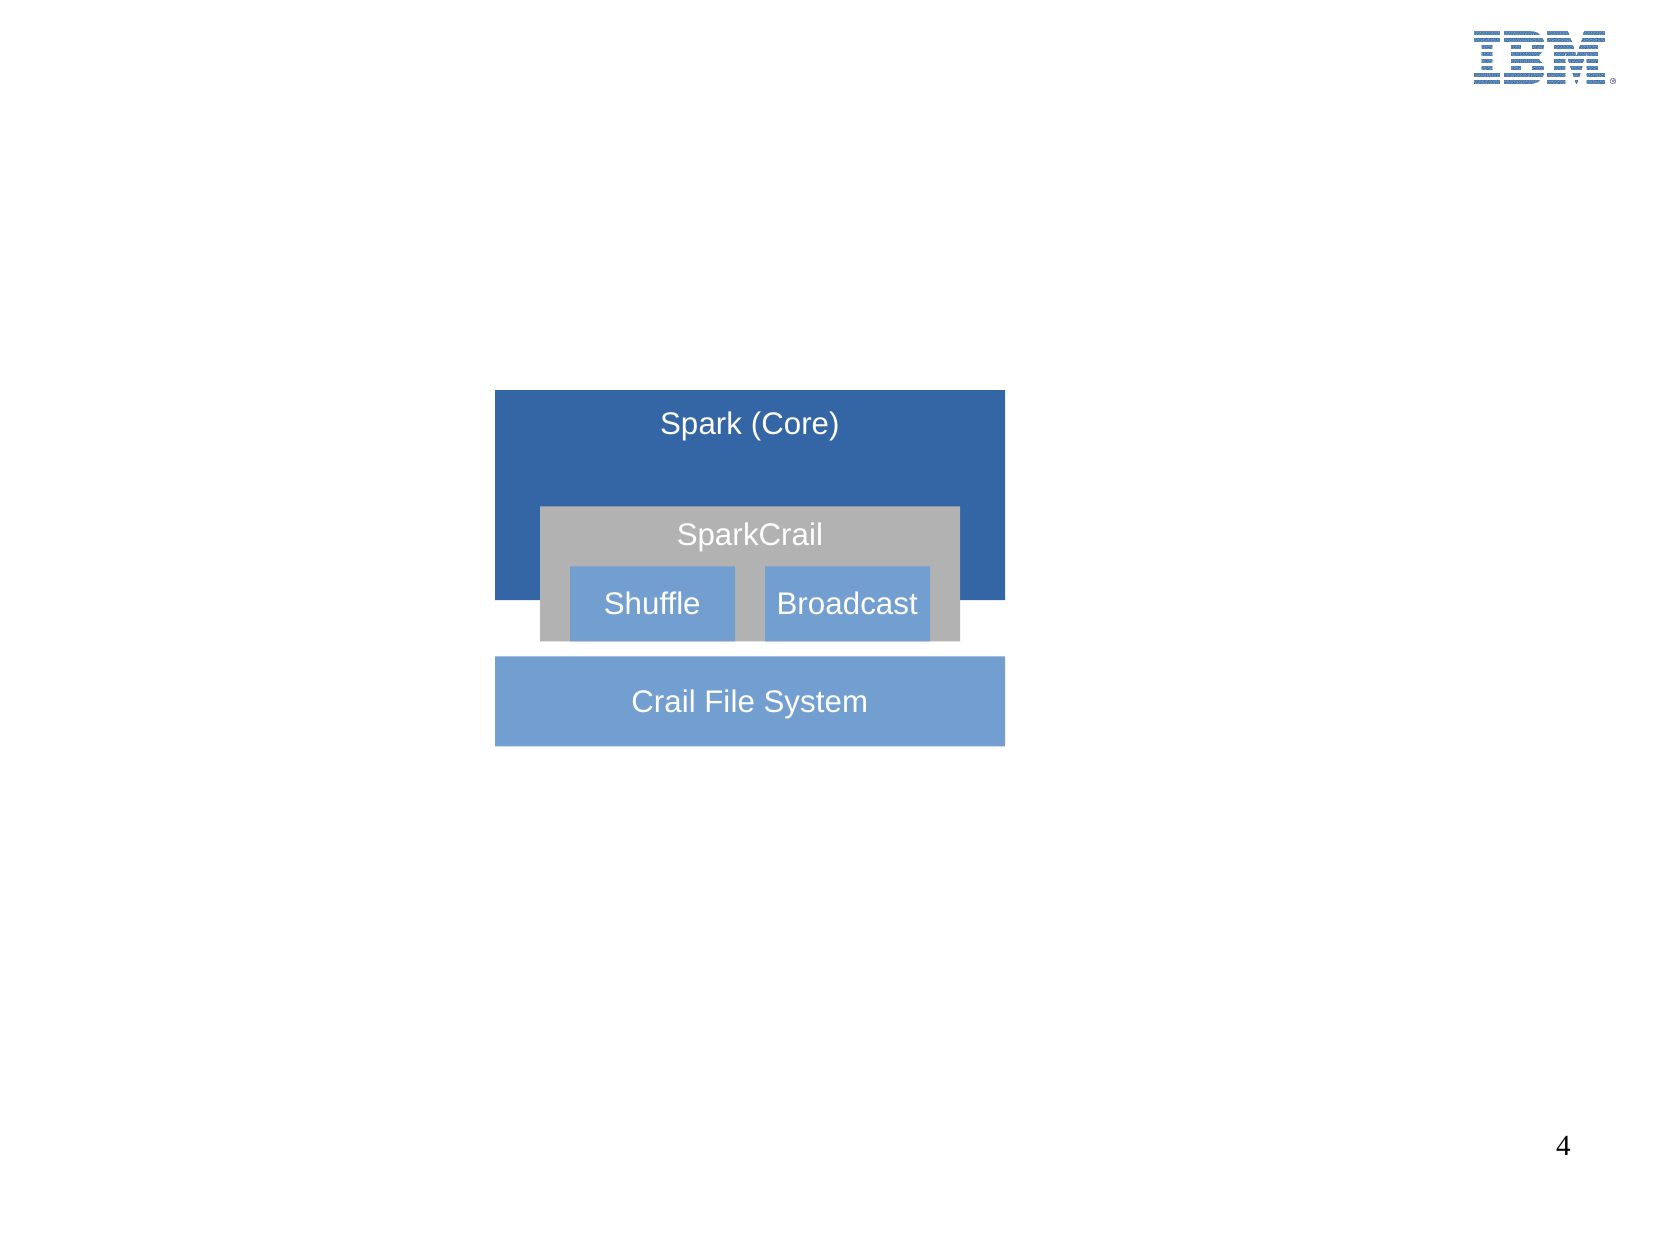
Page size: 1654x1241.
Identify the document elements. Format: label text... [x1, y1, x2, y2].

picture [1440, 0, 1654, 127]
text_box Broadcast [765, 566, 931, 642]
text_box Shuffle [570, 566, 736, 642]
text_box Spark (Core) [450, 399, 1051, 450]
text_box SparkCrail [540, 509, 961, 560]
text_box [495, 450, 1006, 642]
text_box Crail File System [495, 656, 1006, 747]
text_box [495, 390, 1006, 399]
